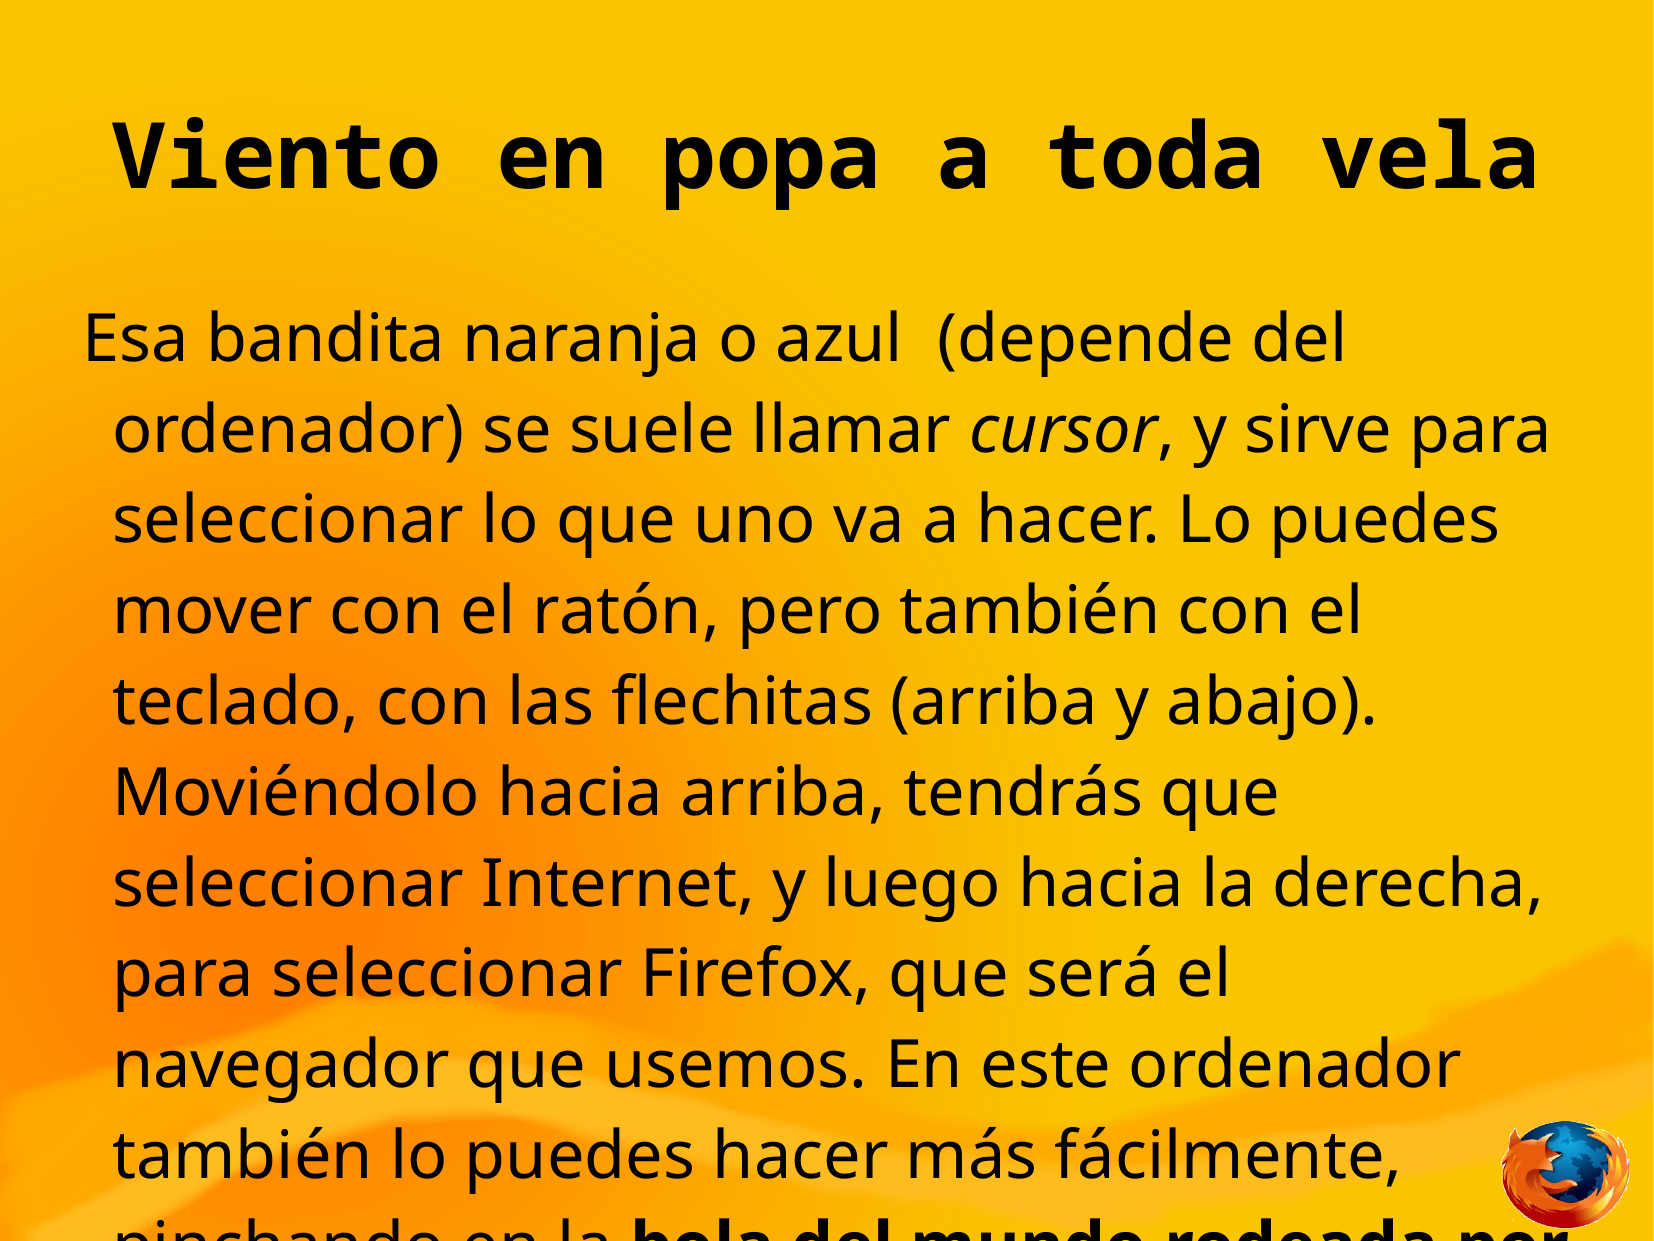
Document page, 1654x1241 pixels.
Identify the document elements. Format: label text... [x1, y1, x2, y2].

title Viento en popa a toda vela [82, 49, 1571, 257]
picture [0, 0, 1654, 1241]
picture [473, 1237, 487, 1241]
picture [376, 1237, 390, 1241]
list Esa bandita naranja o azul (depende del ordenador) se suele llamar cursor, y sirve para seleccionar lo que uno va a hacer. Lo puedes mover con el ratón, pero también con el teclado, con las flechitas (arriba y abajo). Moviéndolo hacia arriba, tendrás que seleccionar Internet, y luego hacia la derecha, para seleccionar Firefox, que será el navegador que usemos. En este ordenador también lo puedes hacer más fácilmente, pinchando en la bola del mundo rodeada por un ratón que aparece al lado de la K, ¿la ves? [82, 290, 1571, 1010]
